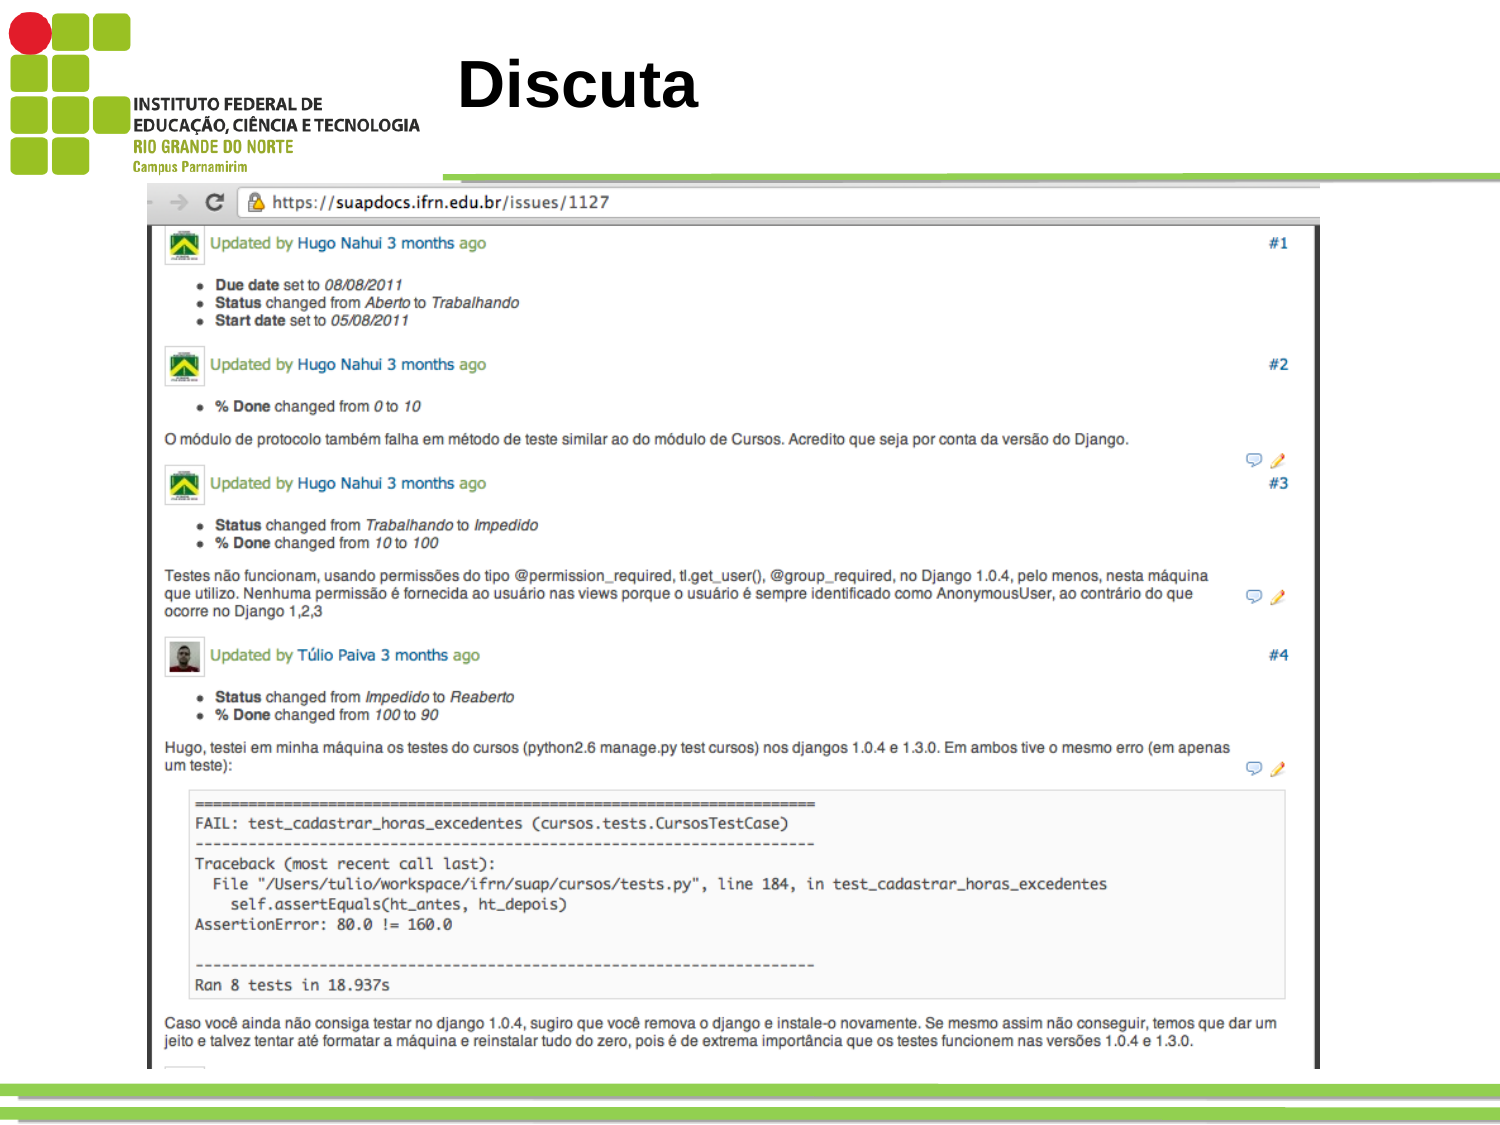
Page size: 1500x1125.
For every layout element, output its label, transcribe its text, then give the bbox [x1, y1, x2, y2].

title Discuta [442, 0, 1499, 170]
picture [147, 183, 1320, 1069]
picture [5, 2, 430, 182]
